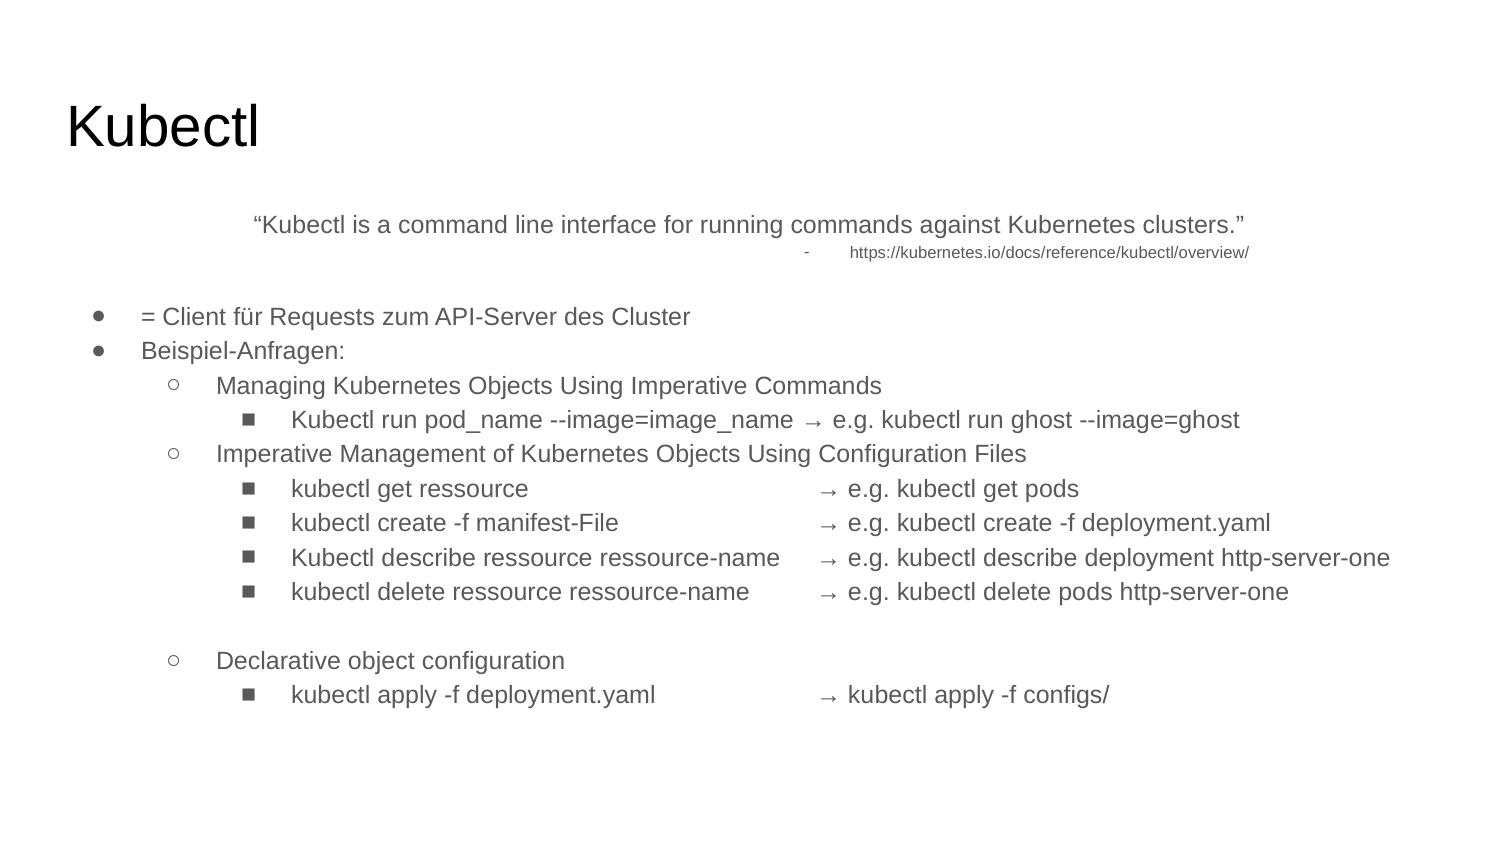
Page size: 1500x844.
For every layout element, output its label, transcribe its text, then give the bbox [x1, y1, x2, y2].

title Kubectl [51, 72, 1449, 167]
list “Kubectl is a command line interface for running commands against Kubernetes clusters.” https://kubernetes.io/docs/reference/kubectl/overview/ = Client für Requests zum API-Server des Cluster Beispiel-Anfragen: Managing Kubernetes Objects Using Imperative Commands Kubectl run pod_name --image=image_name → e.g. kubectl run ghost --image=ghost Imperative Management of Kubernetes Objects Using Configuration Files kubectl get ressource → e.g. kubectl get pods kubectl create -f manifest-File → e.g. kubectl create -f deployment.yaml Kubectl describe ressource ressource-name → e.g. kubectl describe deployment http-server-one kubectl delete ressource ressource-name → e.g. kubectl delete pods http-server-one Declarative object configuration kubectl apply -f deployment.yaml → kubectl apply -f configs/ [51, 189, 1449, 750]
